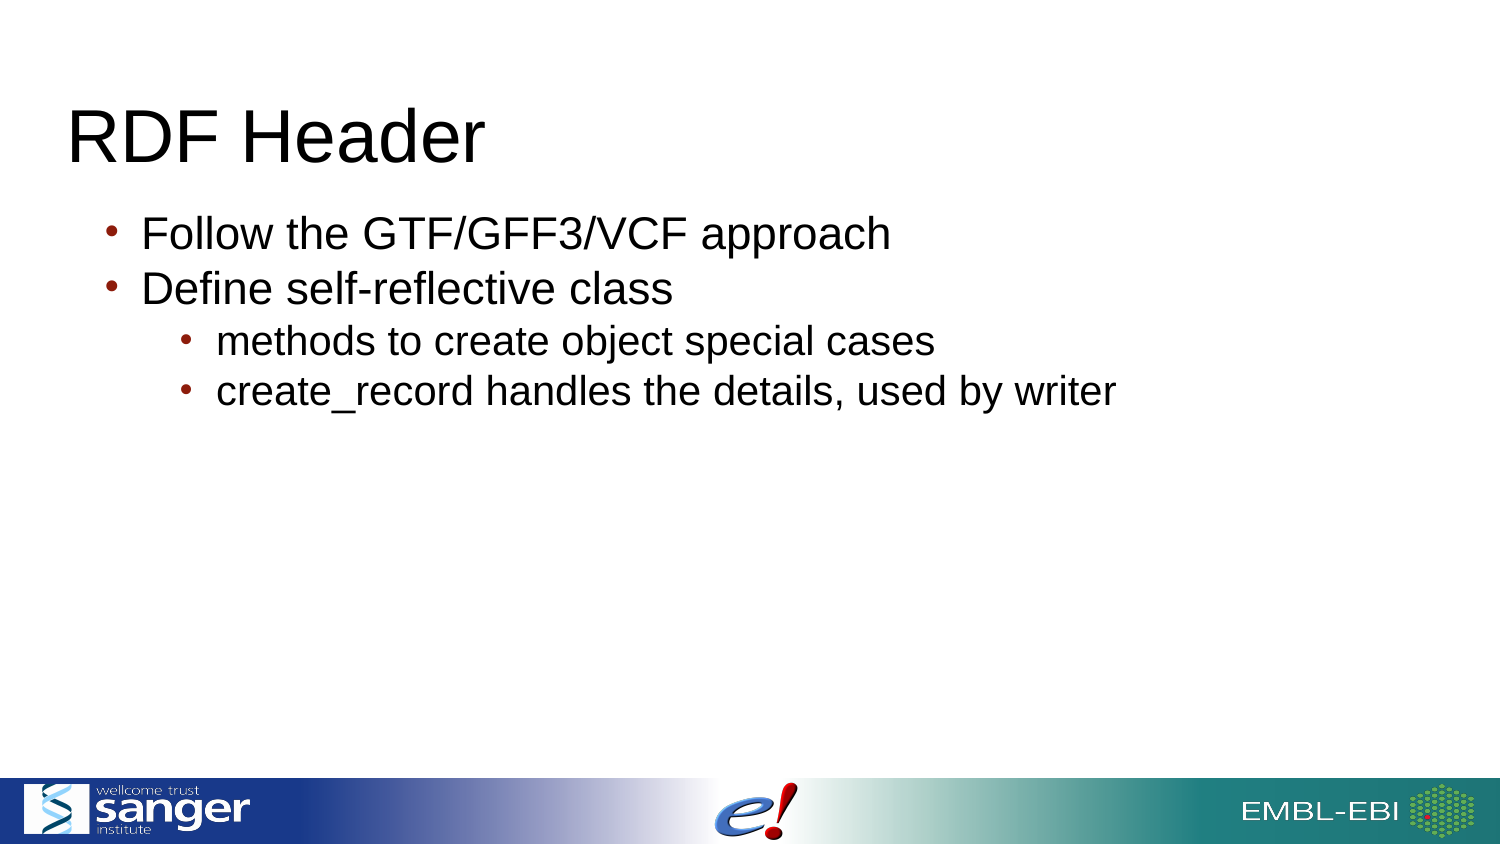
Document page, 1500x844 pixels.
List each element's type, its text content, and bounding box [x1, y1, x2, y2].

list Follow the GTF/GFF3/VCF approach Define self-reflective class methods to create object special cases create_record handles the details, used by writer [51, 189, 1449, 750]
title RDF Header [51, 72, 1449, 167]
picture [0, 778, 1500, 844]
